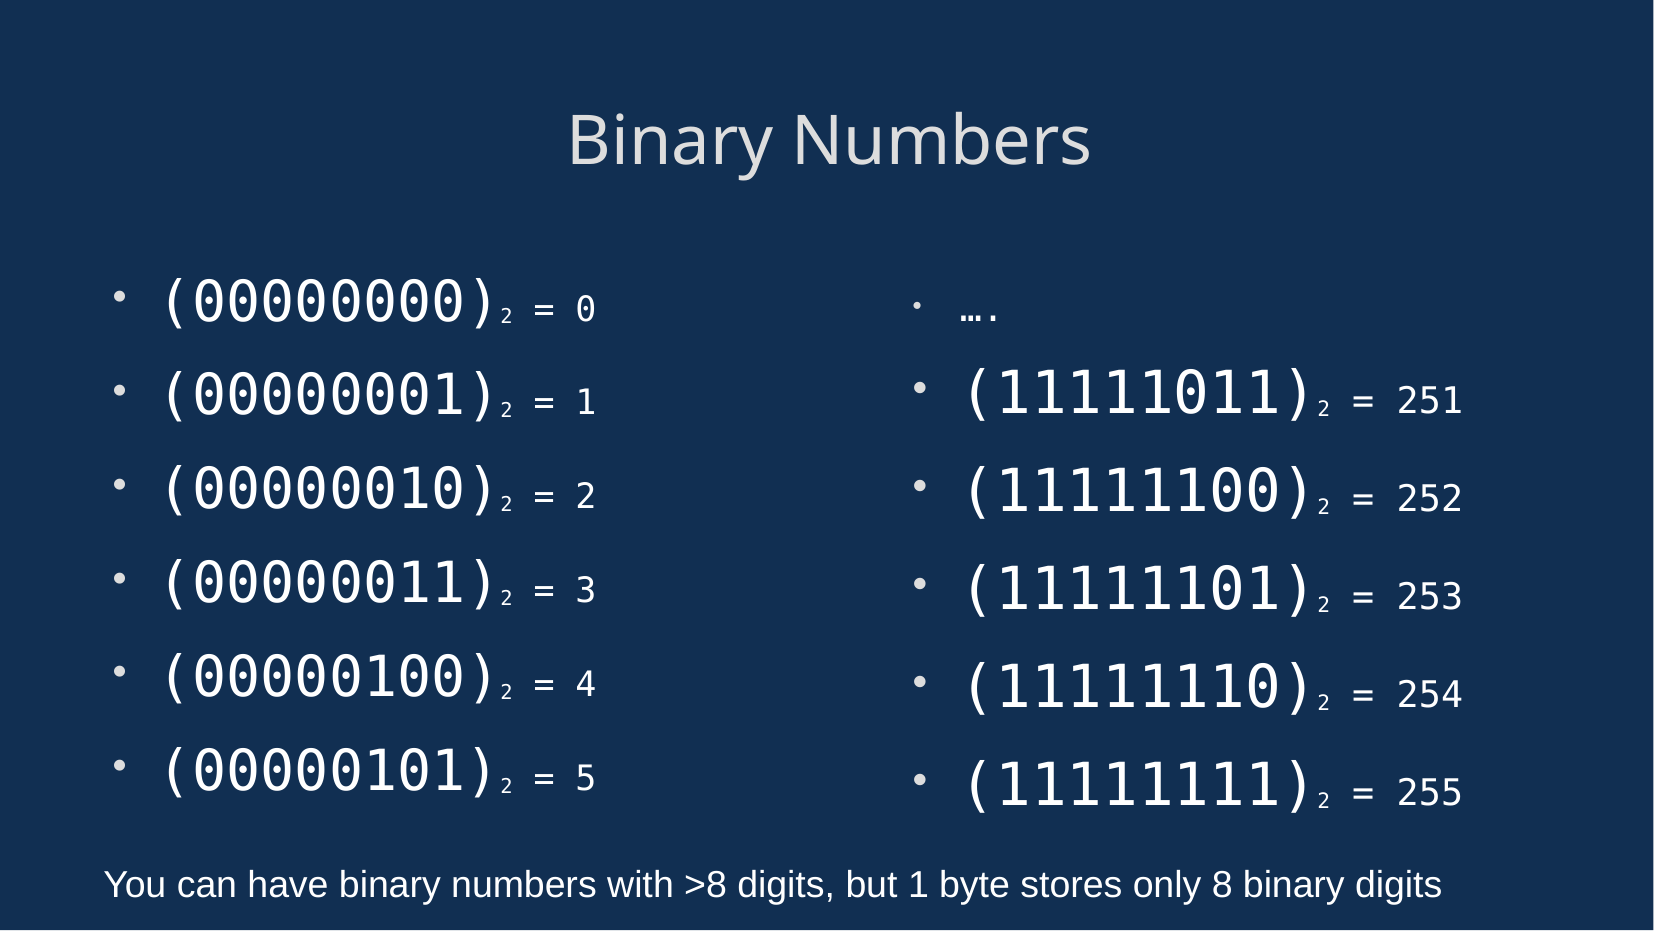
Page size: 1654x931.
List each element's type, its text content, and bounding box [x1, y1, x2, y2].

title Binary Numbers [97, 56, 1563, 220]
list …. (11111011)2 = 251 (11111100)2 = 252 (11111101)2 = 253 (11111110)2 = 254 (11111111)2 = 255 [896, 287, 1520, 827]
list (00000000)2 = 0 (00000001)2 = 1 (00000010)2 = 2 (00000011)2 = 3 (00000100)2 = 4 (00000101)2 = 5 [97, 268, 813, 806]
text_box You can have binary numbers with >8 digits, but 1 byte stores only 8 binary digits [88, 856, 1458, 914]
